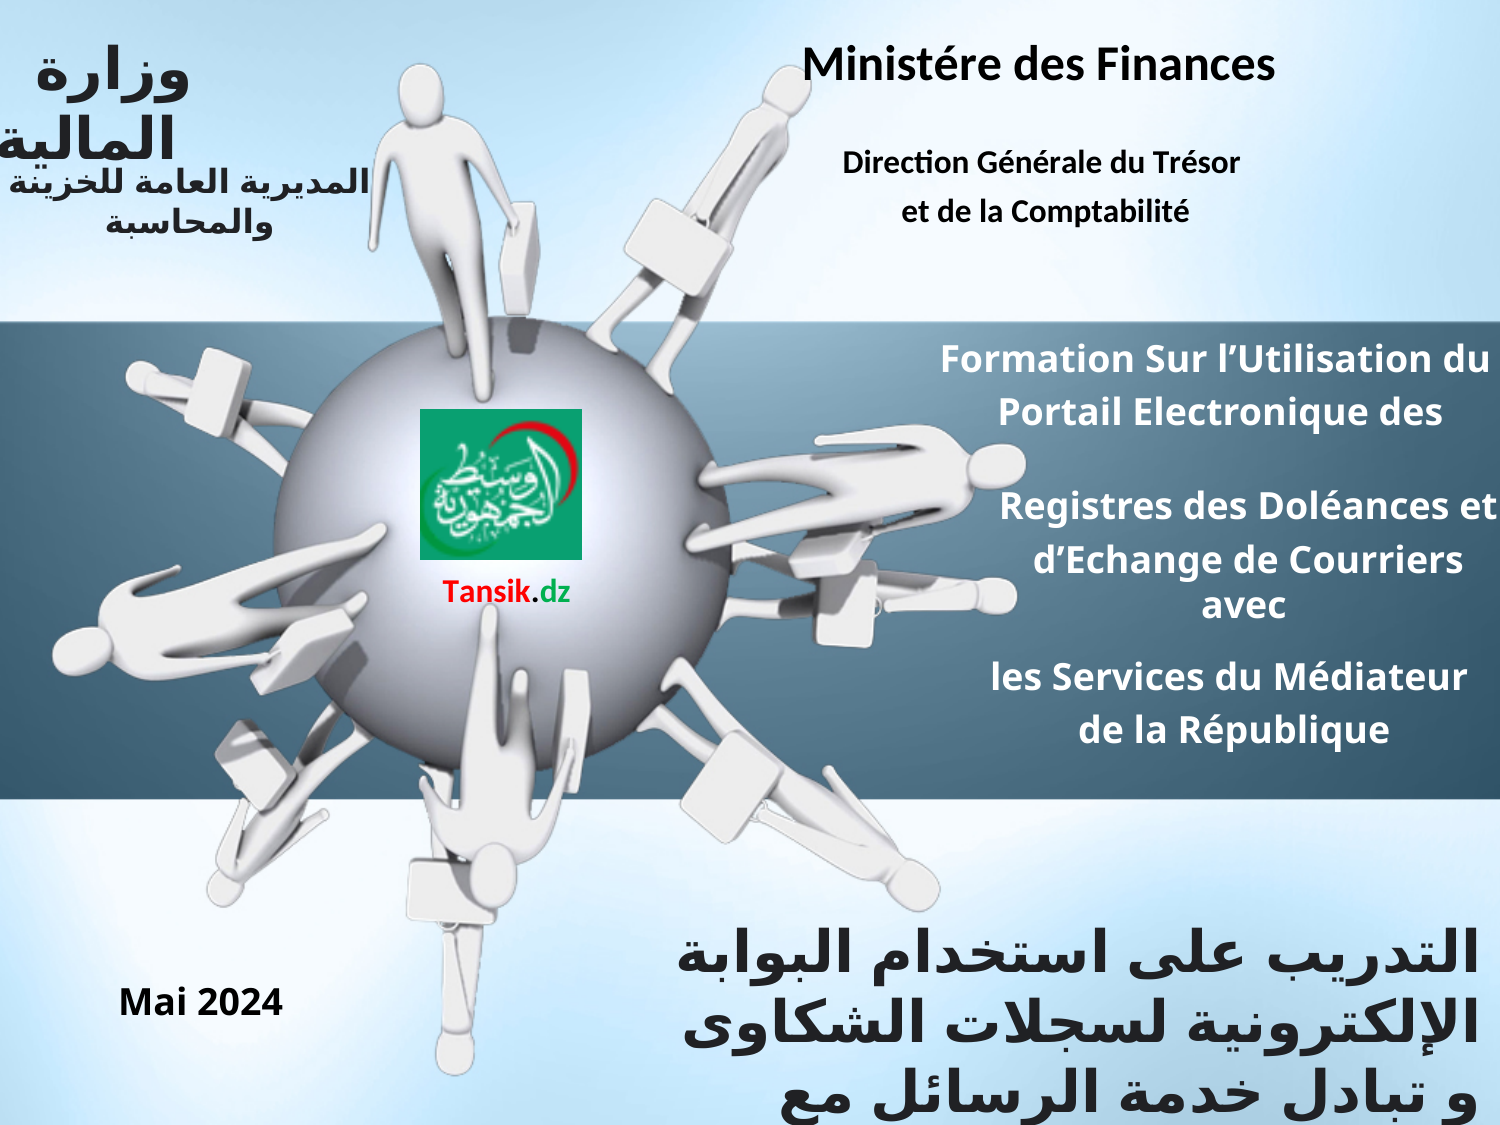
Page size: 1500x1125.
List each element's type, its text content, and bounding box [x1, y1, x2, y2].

text_box Tansik.dz [427, 561, 589, 637]
picture [420, 409, 582, 560]
text_box les Services du Médiateur de la République [968, 645, 1500, 766]
text_box Direction Générale du Trésor et de la Comptabilité [827, 133, 1431, 259]
text_box التدريب على استخدام البوابة الإلكترونية لسجلات الشكاوى و تبادل خدمة الرسائل مع وسيط الجمهورية. [648, 906, 1500, 1125]
text_box المديرية العامة للخزينة والمحاسبة [0, 153, 432, 239]
text_box Registres des Doléances et d’Echange de Courriers avec [983, 474, 1500, 588]
subtitle Mai 2024 [17, 970, 384, 1084]
text_box وزارة المالية [0, 23, 331, 110]
text_box Formation Sur l’Utilisation du Portail Electronique des [897, 327, 1500, 440]
text_box Ministére des Finances [786, 23, 1472, 110]
